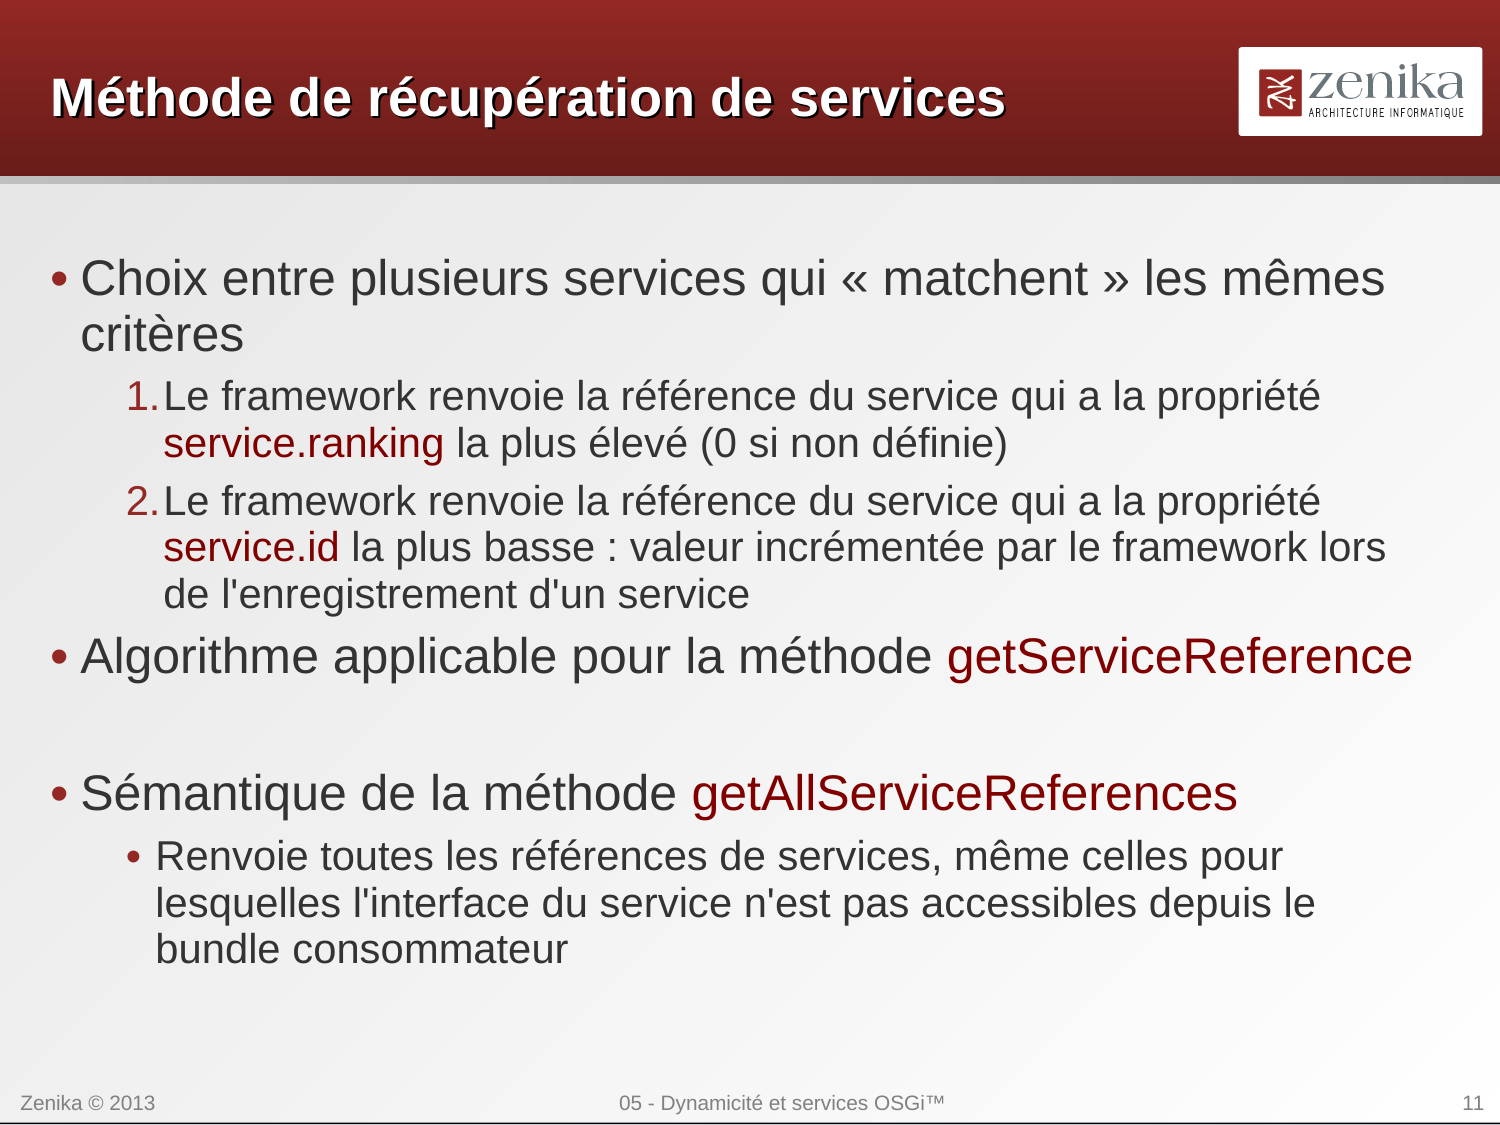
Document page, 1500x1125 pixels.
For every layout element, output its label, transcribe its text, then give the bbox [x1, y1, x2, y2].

title Méthode de récupération de services [50, 22, 1206, 172]
picture [1257, 58, 1464, 125]
list Choix entre plusieurs services qui « matchent » les mêmes critères Le framework renvoie la référence du service qui a la propriété service.ranking la plus élevé (0 si non définie) Le framework renvoie la référence du service qui a la propriété service.id la plus basse : valeur incrémentée par le framework lors de l'enregistrement d'un service Algorithme applicable pour la méthode getServiceReference Sémantique de la méthode getAllServiceReferences Renvoie toutes les références de services, même celles pour lesquelles l'interface du service n'est pas accessibles depuis le bundle consommateur [50, 249, 1435, 1064]
